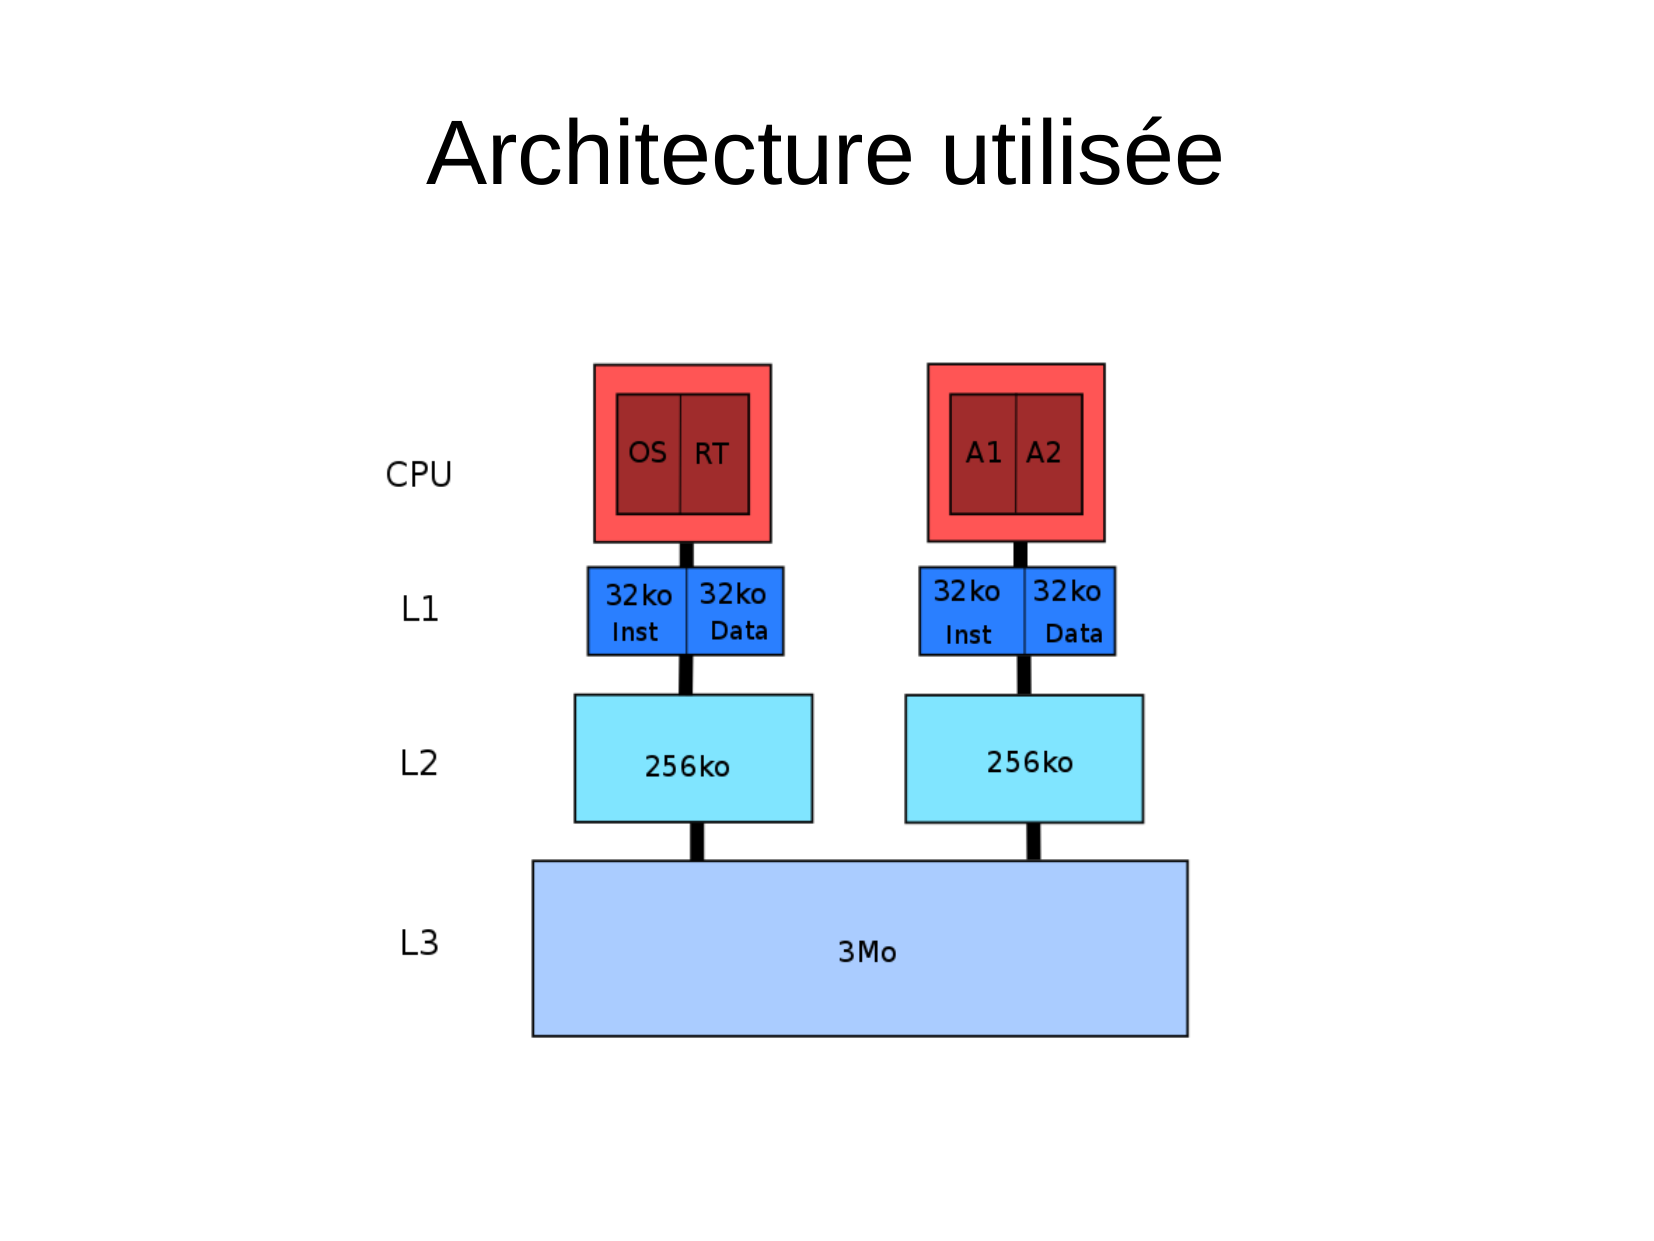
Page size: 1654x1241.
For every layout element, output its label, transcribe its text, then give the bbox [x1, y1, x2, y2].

title Architecture utilisée [82, 49, 1571, 257]
picture [285, 290, 1357, 1096]
